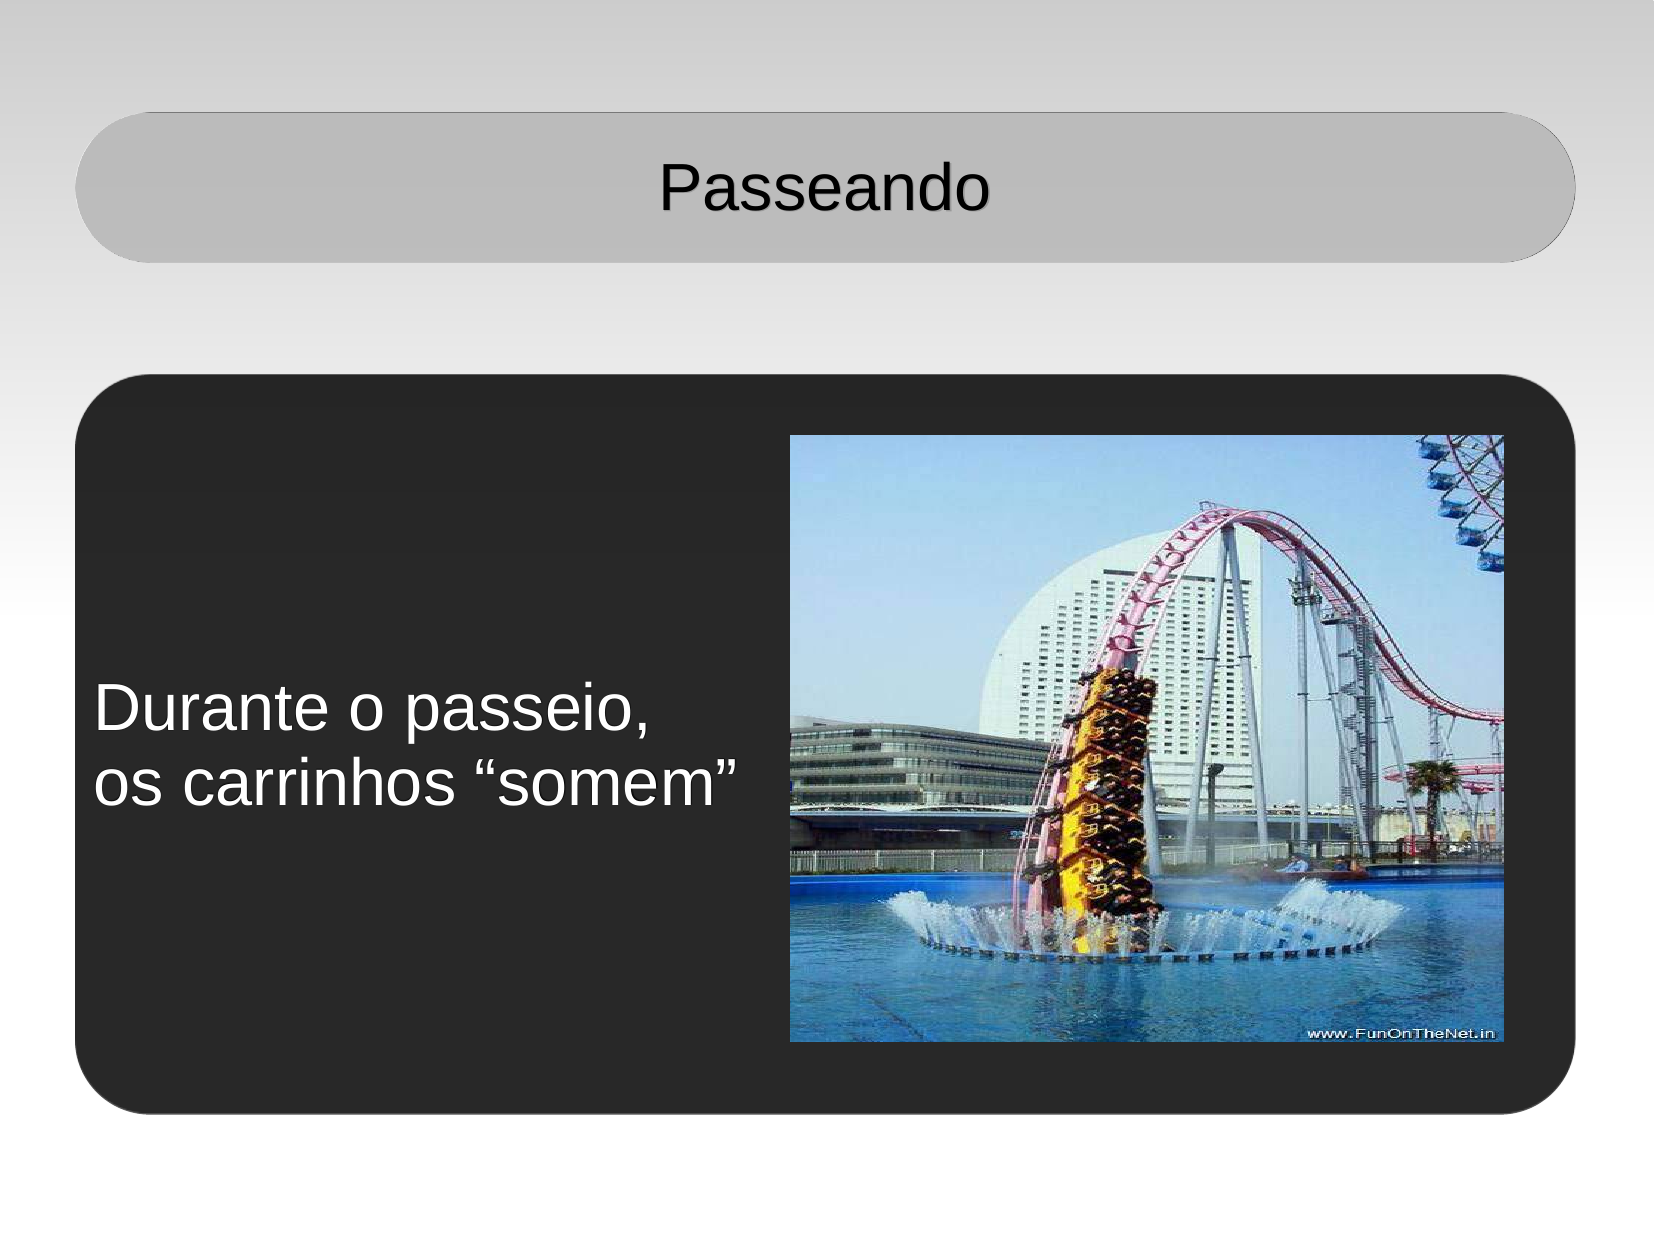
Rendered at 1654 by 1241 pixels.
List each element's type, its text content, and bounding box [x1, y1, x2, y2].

text_box Passeando [75, 112, 1576, 263]
text_box Durante o passeio, os carrinhos “somem” [75, 375, 1576, 1115]
picture [790, 435, 1504, 1043]
